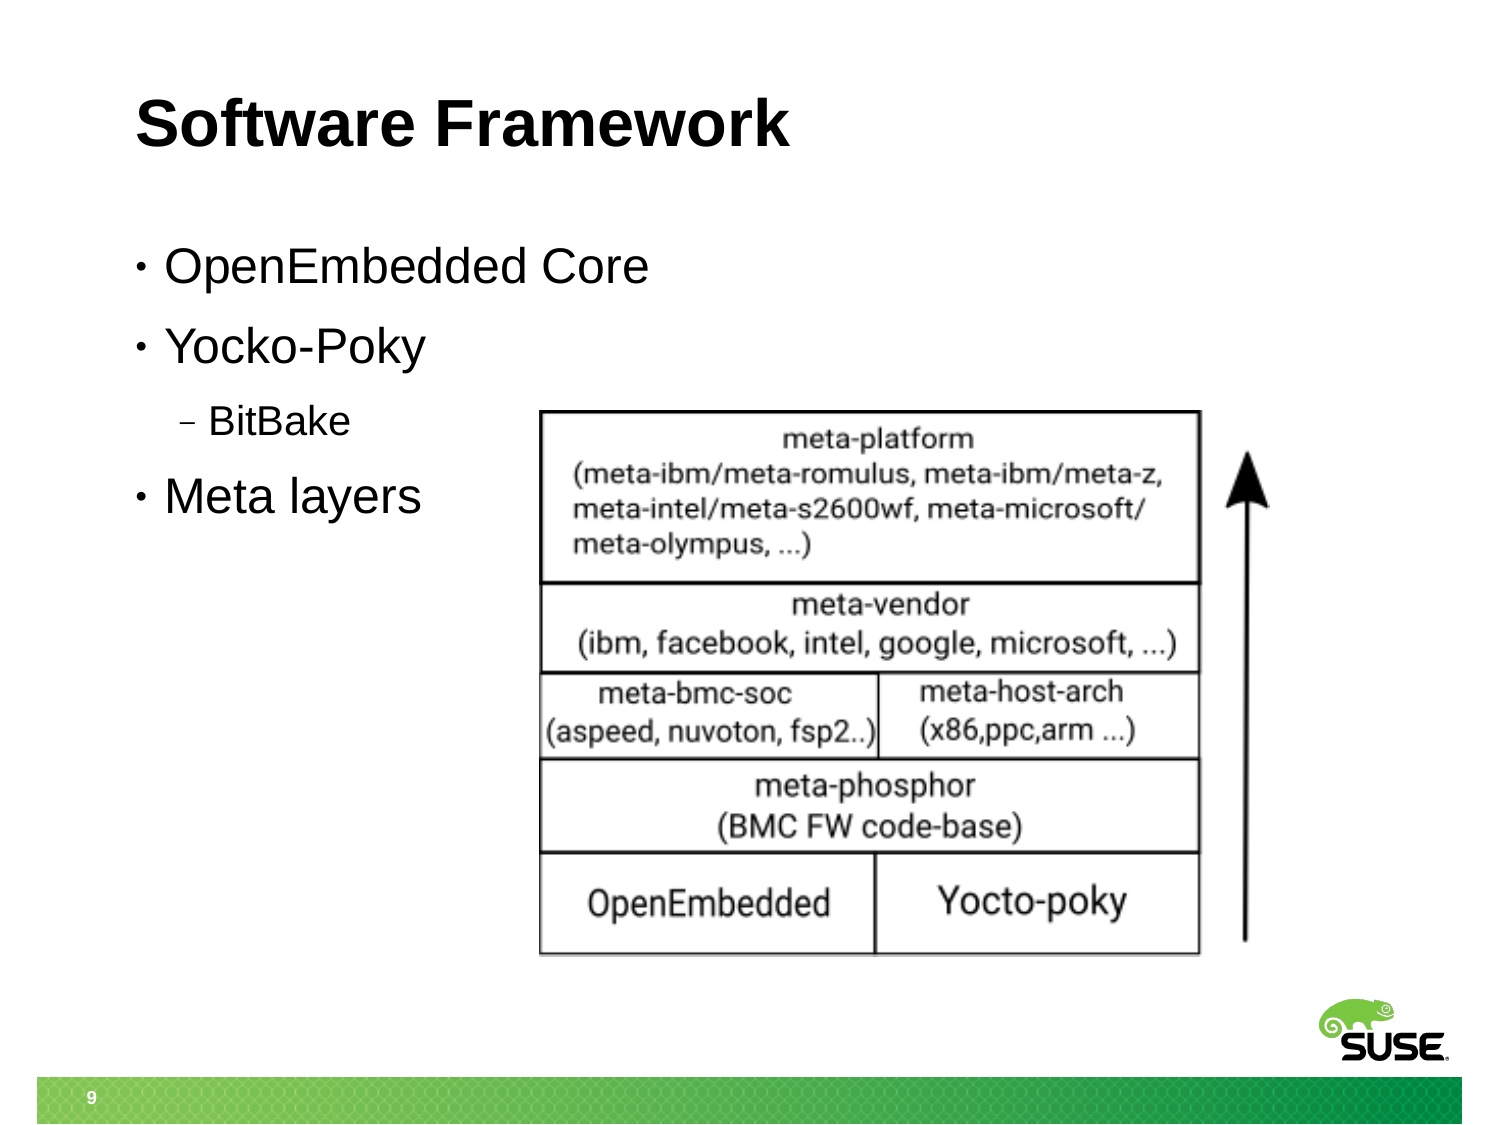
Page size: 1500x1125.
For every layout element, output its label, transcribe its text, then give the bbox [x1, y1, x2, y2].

title Software Framework [135, 41, 1372, 204]
picture [539, 410, 1270, 957]
picture [1319, 999, 1449, 1061]
picture [37, 1077, 1462, 1124]
list OpenEmbedded Core Yocko-Poky BitBake Meta layers [135, 238, 1372, 982]
